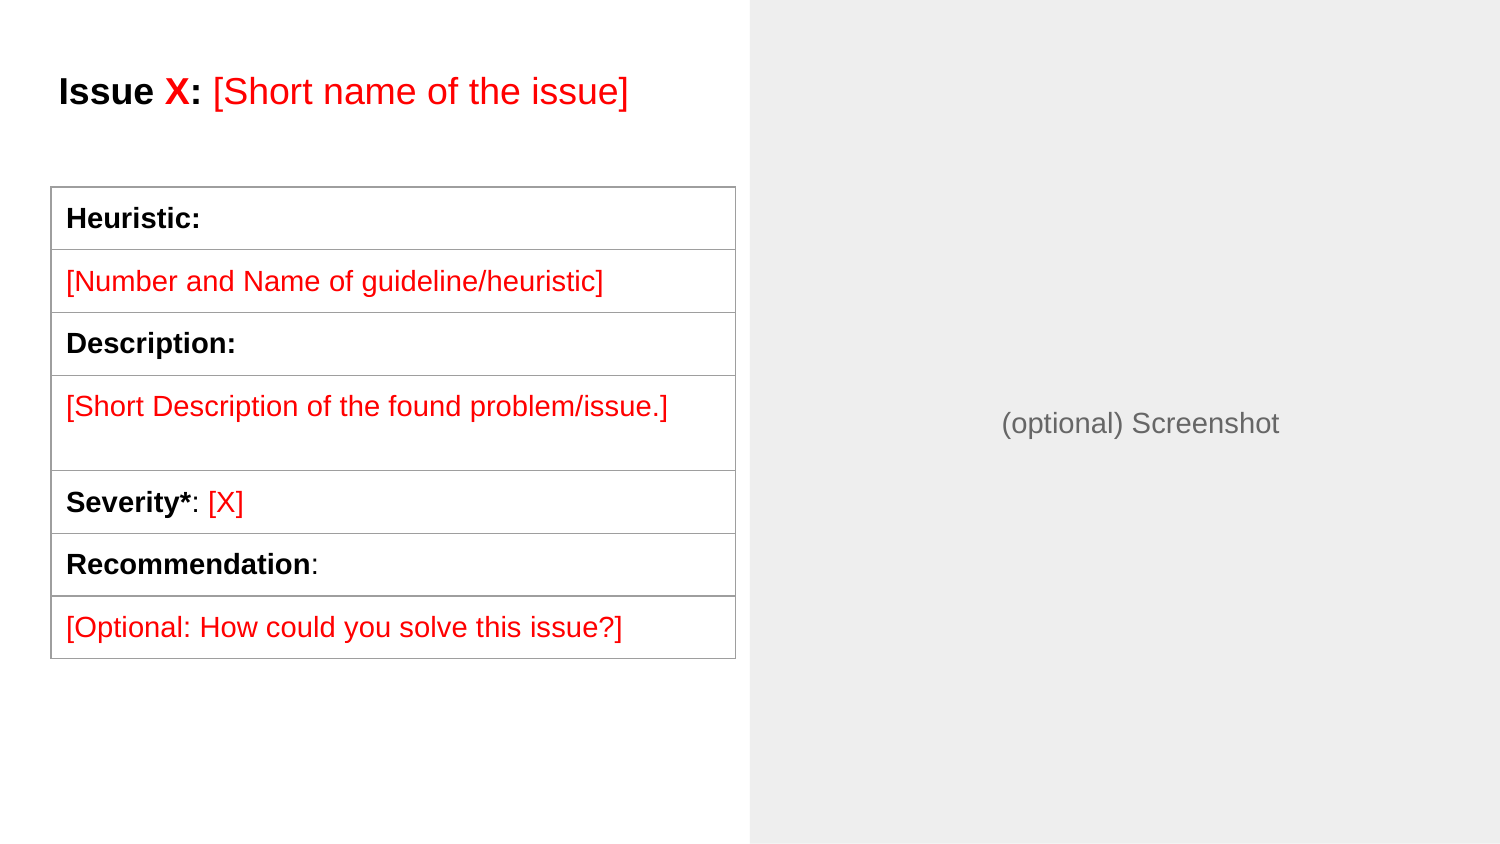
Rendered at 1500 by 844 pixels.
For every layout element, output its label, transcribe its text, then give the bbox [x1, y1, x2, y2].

title Issue X: [Short name of the issue] [43, 51, 708, 197]
table_cell [Short Description of the found problem/issue.] [52, 376, 735, 470]
table_cell [Number and Name of guideline/heuristic] [52, 250, 735, 312]
table_cell [Optional: How could you solve this issue?] [52, 597, 735, 658]
table_header Heuristic: [52, 188, 735, 249]
table_cell Severity*: [X] [52, 471, 735, 533]
table_cell Recommendation: [52, 534, 735, 595]
table_cell Description: [52, 313, 735, 375]
